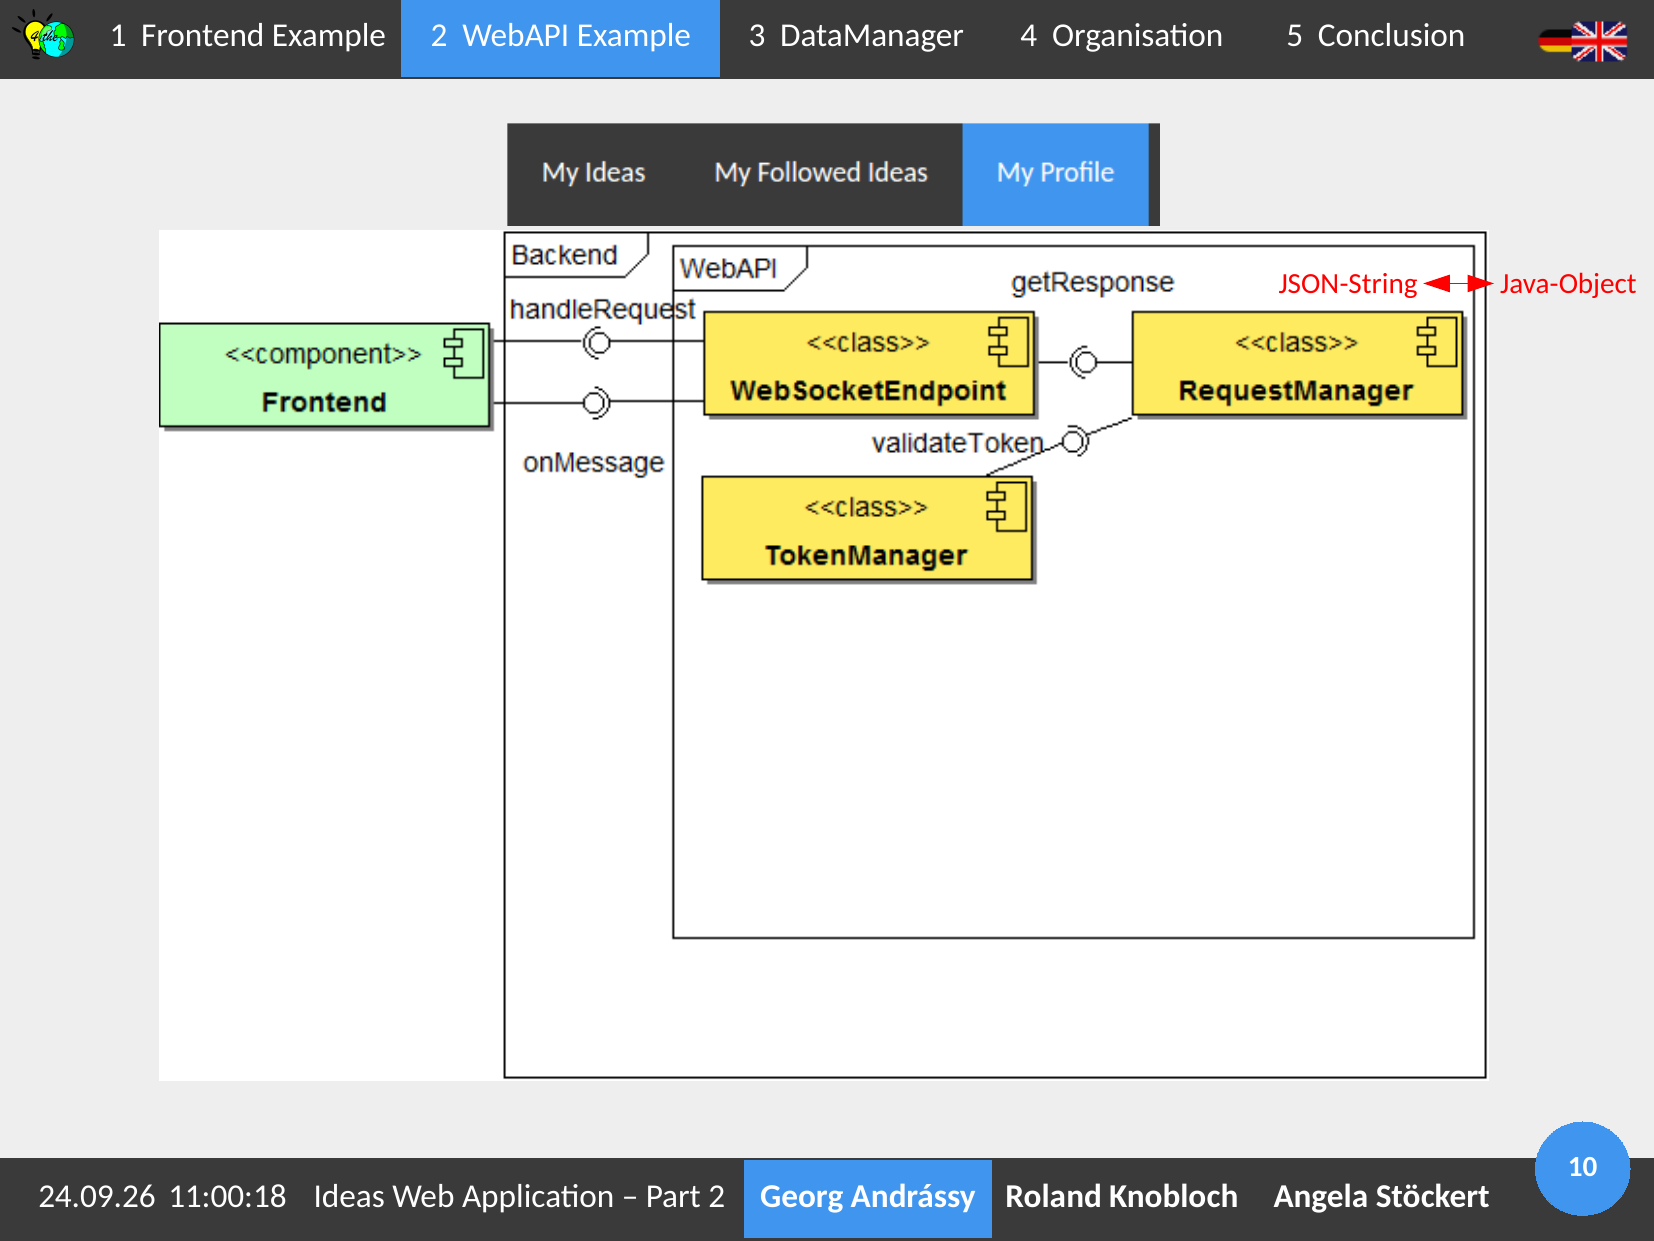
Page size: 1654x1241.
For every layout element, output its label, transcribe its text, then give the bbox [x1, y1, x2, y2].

text_box 4 Organisation [992, 0, 1251, 77]
text_box 2 WebAPI Example [401, 0, 720, 77]
text_box Angela Stöckert [1251, 1160, 1512, 1238]
text_box 1 Frontend Example [94, 0, 401, 77]
text_box Ideas Web Application – Part 2 [307, 1160, 733, 1238]
text_box 3 DataManager [720, 0, 992, 77]
picture [506, 122, 1160, 226]
picture [159, 230, 1489, 1081]
text_box 5 Conclusion [1251, 0, 1501, 77]
text_box Georg Andrássy [744, 1160, 992, 1238]
picture [2, 0, 83, 79]
text_box Roland Knobloch [992, 1160, 1251, 1238]
picture [1536, 18, 1629, 64]
text_box JSON-String Java-Object [1263, 259, 1654, 341]
